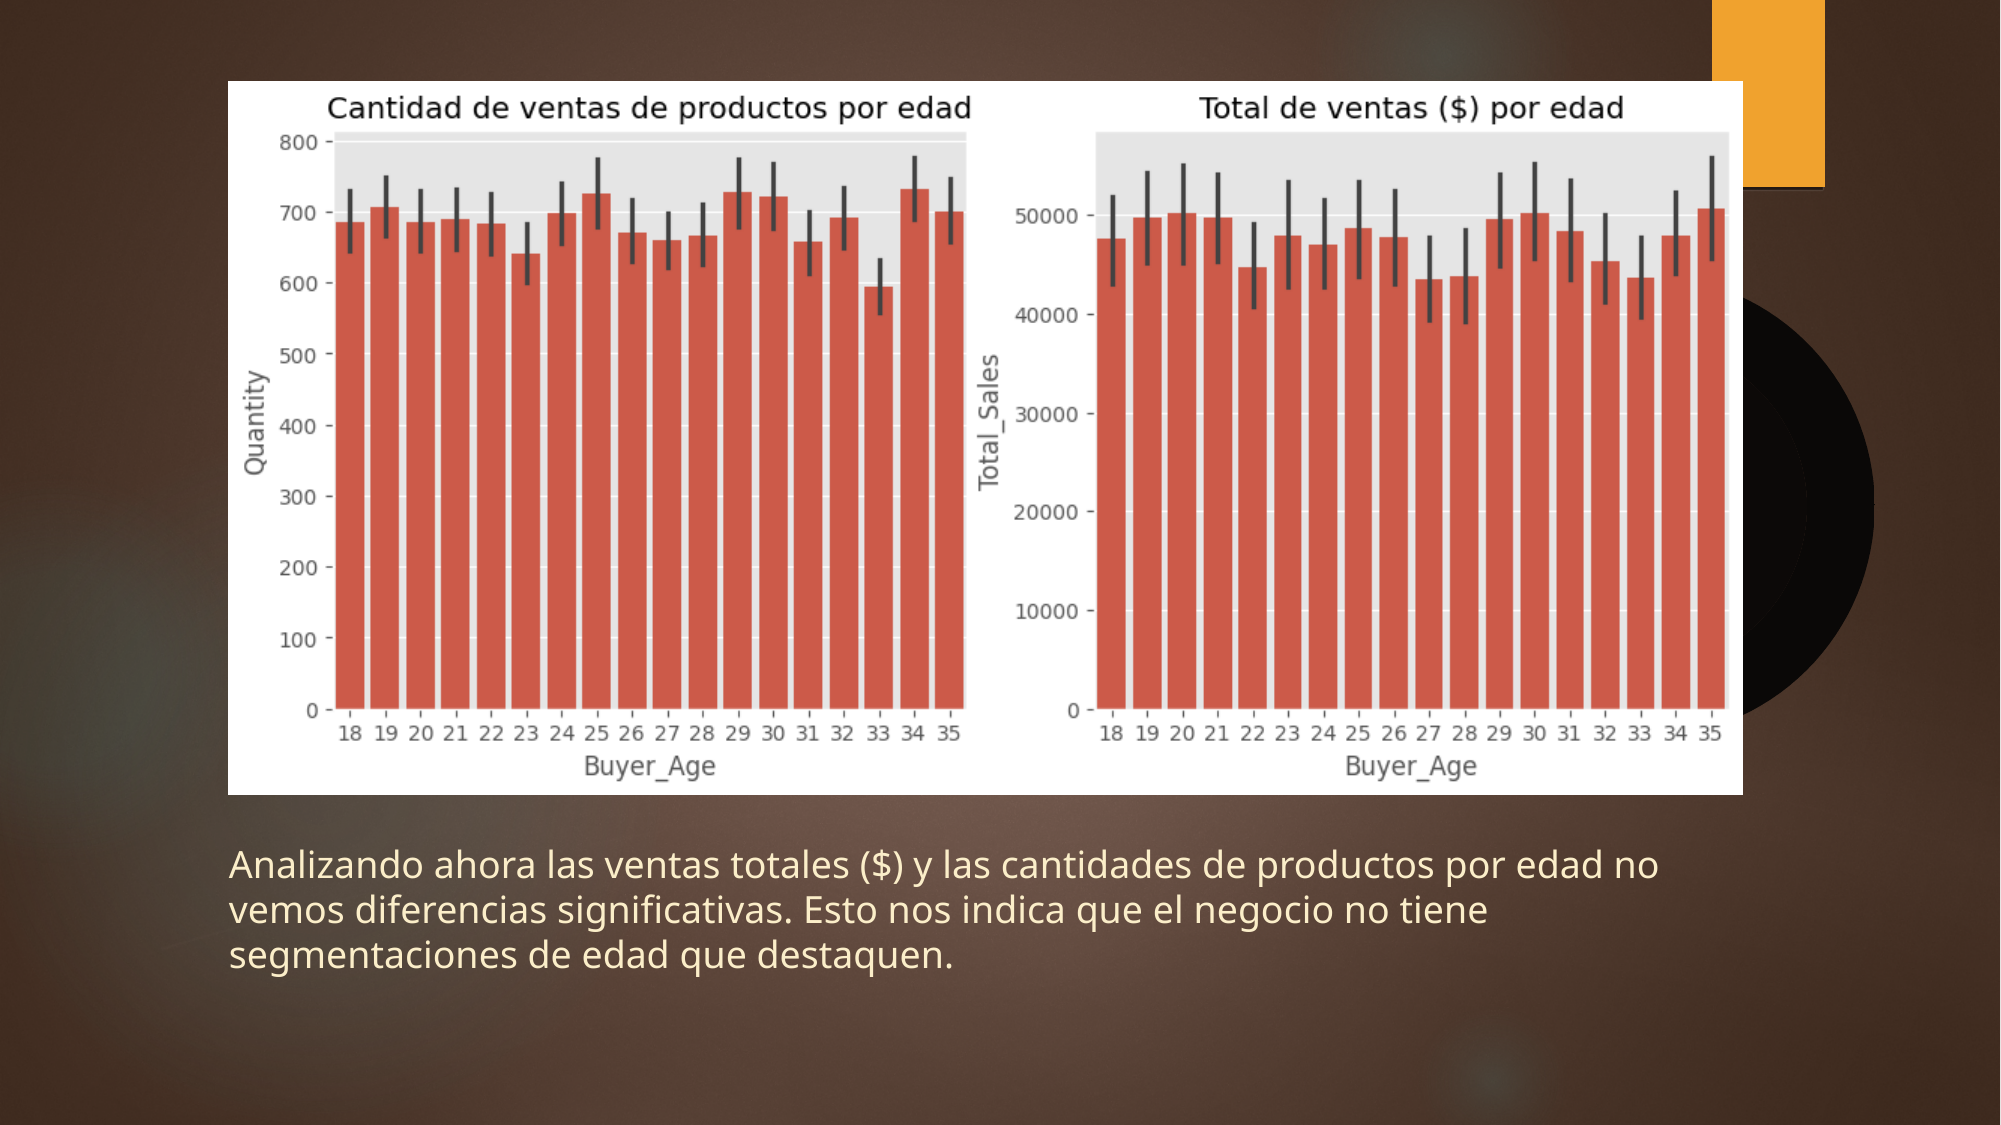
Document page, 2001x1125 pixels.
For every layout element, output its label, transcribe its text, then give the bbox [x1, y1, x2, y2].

picture [228, 82, 1743, 795]
title Analizando ahora las ventas totales ($) y las cantidades de productos por edad no vemos diferencias significativas. Esto nos indica que el negocio no tiene segmentaciones de edad que destaquen. [213, 833, 1757, 1064]
